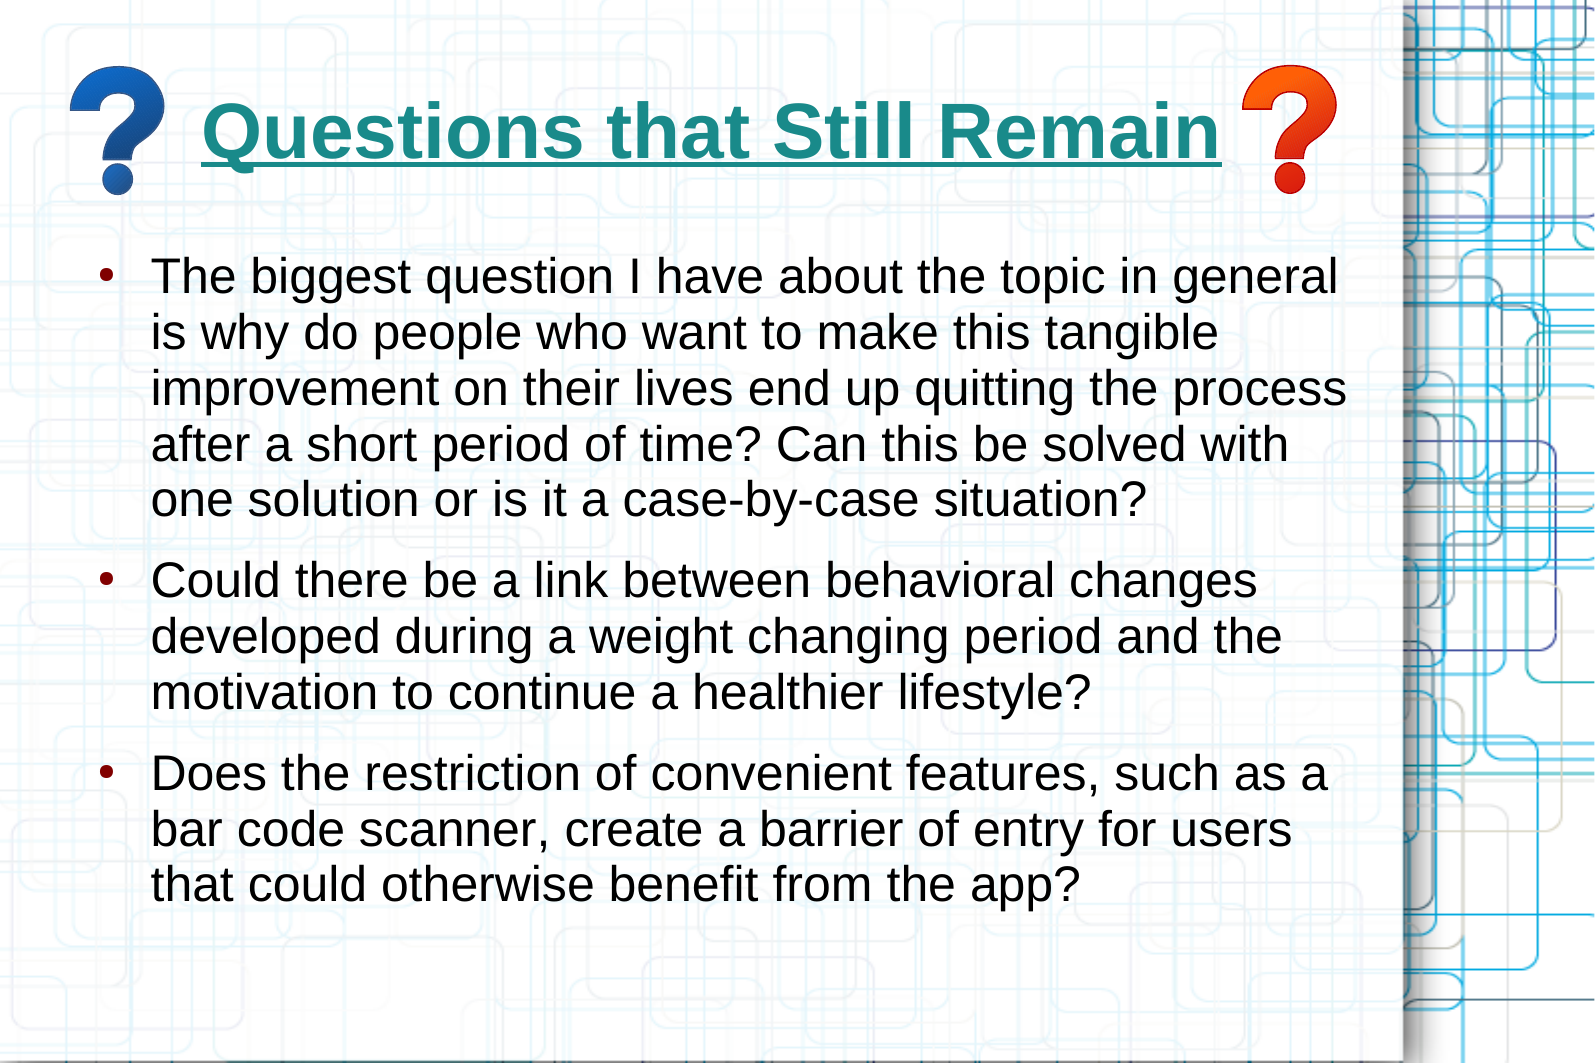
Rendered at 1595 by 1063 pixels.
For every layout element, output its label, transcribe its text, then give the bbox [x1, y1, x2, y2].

list The biggest question I have about the topic in general is why do people who want to make this tangible improvement on their lives end up quitting the process after a short period of time? Can this be solved with one solution or is it a case-by-case situation? Could there be a link between behavioral changes developed during a weight changing period and the motivation to continue a healthier lifestyle? Does the restriction of convenient features, such as a bar code scanner, create a barrier of entry for users that could otherwise benefit from the app? [79, 248, 1367, 951]
title Questions that Still Remain [211, 42, 1201, 220]
picture [0, 0, 1595, 1063]
